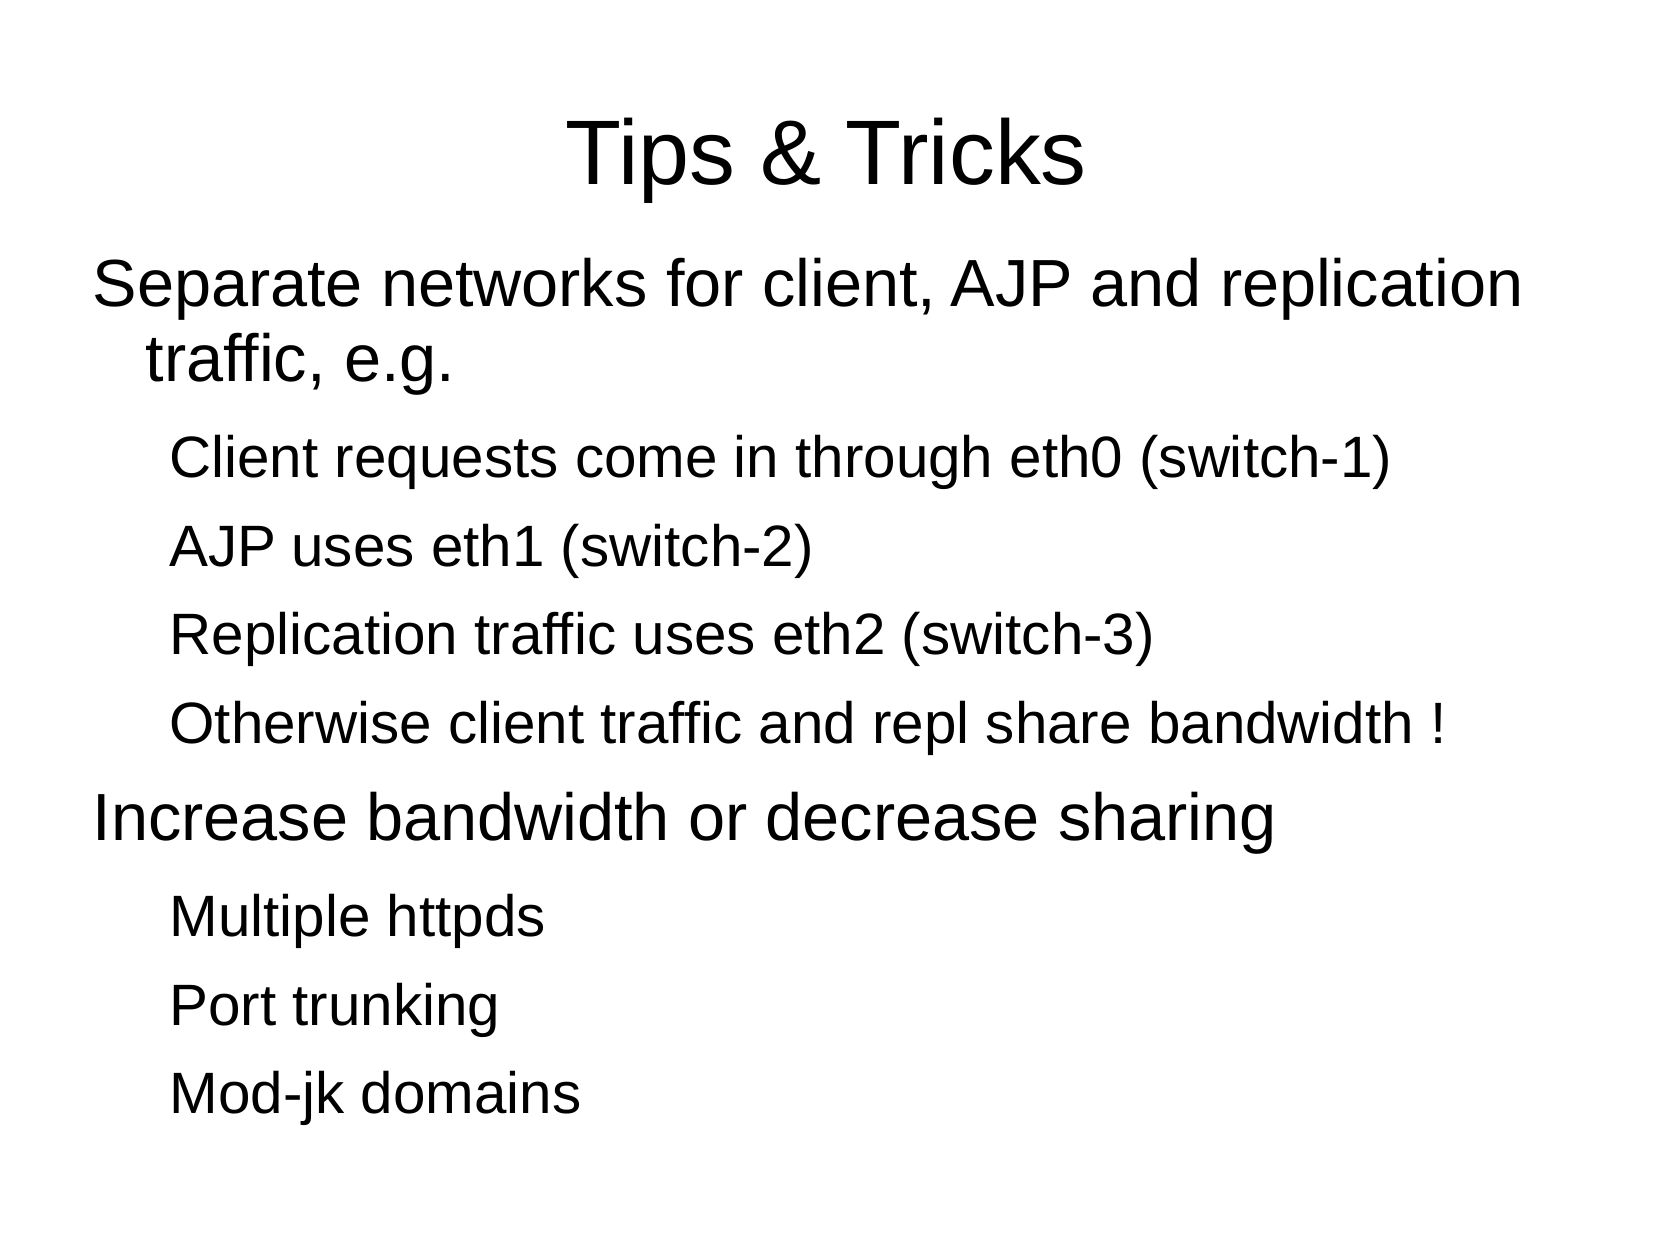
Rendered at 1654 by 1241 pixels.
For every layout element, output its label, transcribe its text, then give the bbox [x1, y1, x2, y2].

list Separate networks for client, AJP and replication traffic, e.g. Client requests come in through eth0 (switch-1) AJP uses eth1 (switch-2) Replication traffic uses eth2 (switch-3) Otherwise client traffic and repl share bandwidth ! Increase bandwidth or decrease sharing Multiple httpds Port trunking Mod-jk domains [75, 245, 1613, 1127]
title Tips & Tricks [82, 56, 1571, 245]
